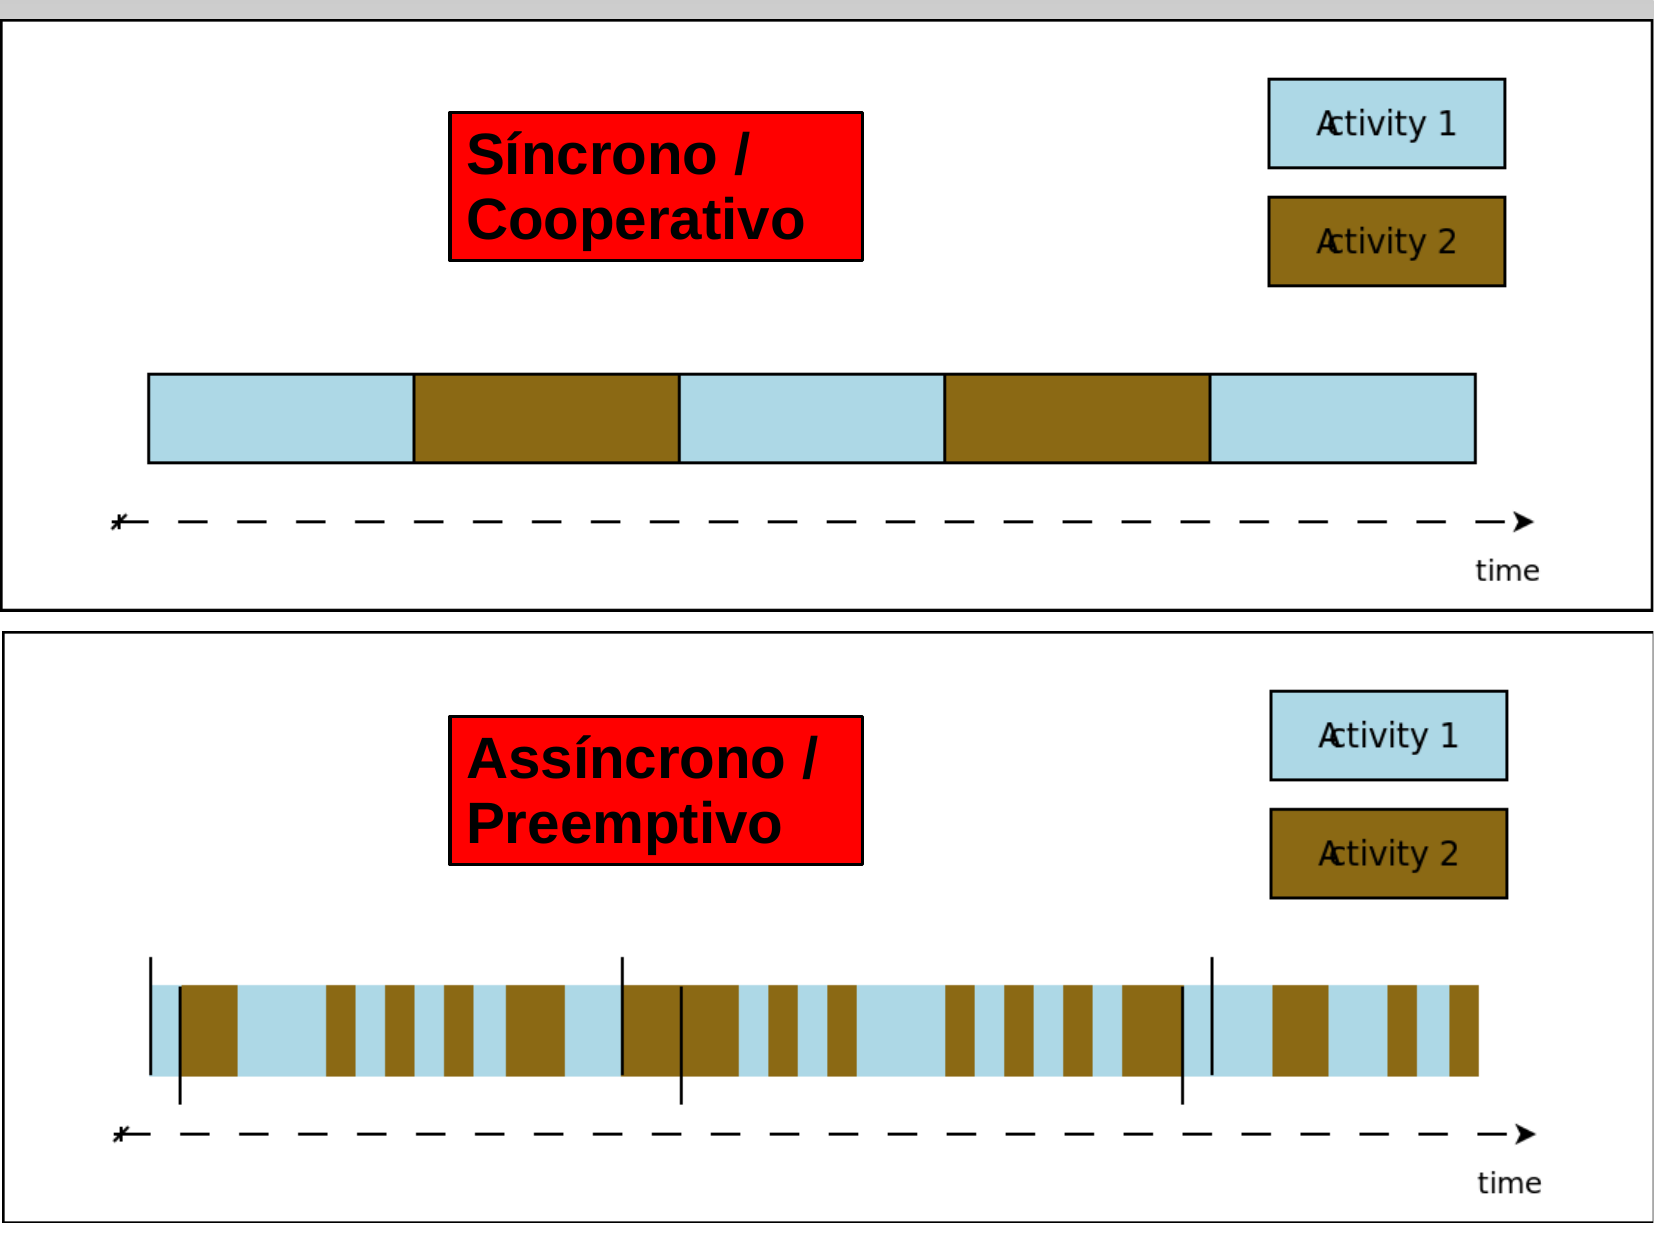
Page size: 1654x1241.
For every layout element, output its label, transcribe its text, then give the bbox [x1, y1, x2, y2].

picture [2, 631, 1654, 1223]
text_box Assíncrono / Preemptivo [450, 716, 863, 865]
text_box Síncrono / Cooperativo [450, 112, 863, 261]
picture [0, 19, 1654, 612]
